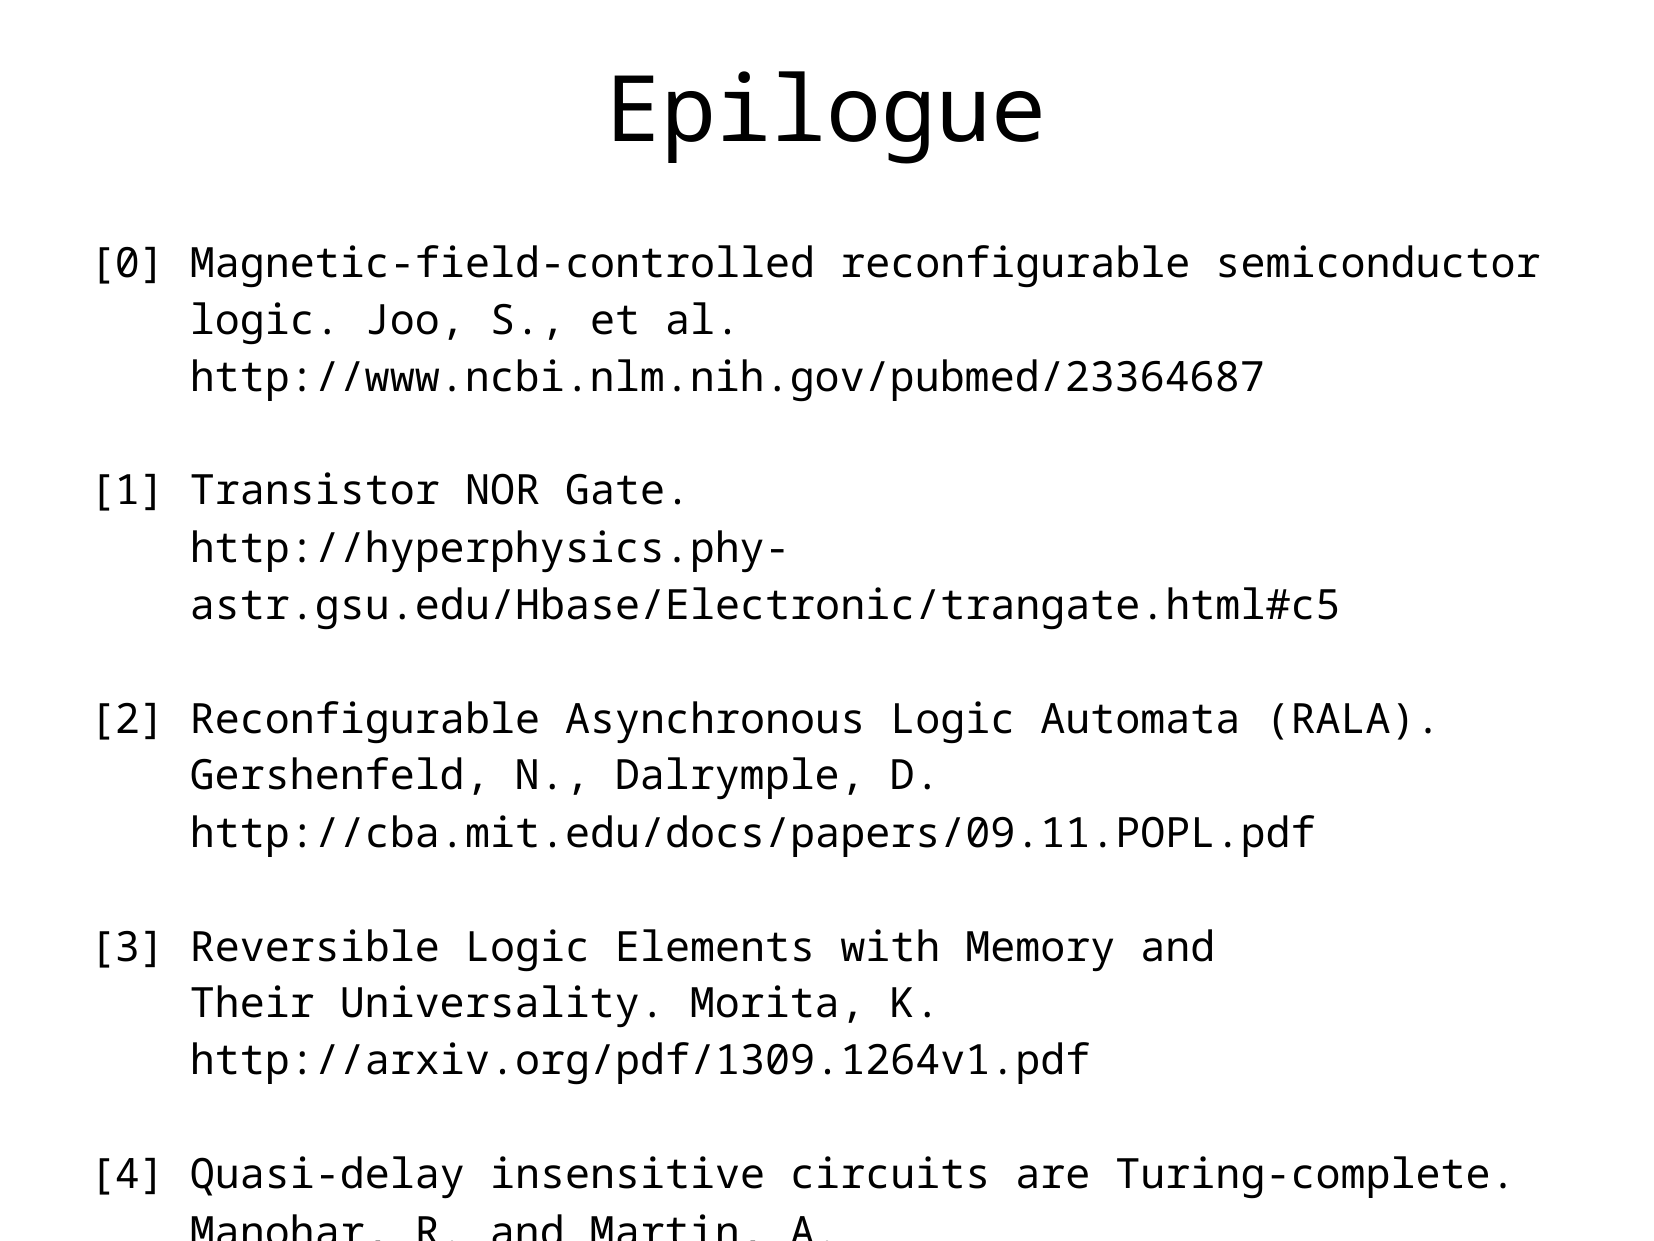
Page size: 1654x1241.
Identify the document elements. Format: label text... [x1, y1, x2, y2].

text_box [0] Magnetic-field-controlled reconfigurable semiconductor logic. Joo, S., et al. http://www.ncbi.nlm.nih.gov/pubmed/23364687 [1] Transistor NOR Gate. http://hyperphysics.phy- astr.gsu.edu/Hbase/Electronic/trangate.html#c5 [2] Reconfigurable Asynchronous Logic Automata (RALA). Gershenfeld, N., Dalrymple, D. http://cba.mit.edu/docs/papers/09.11.POPL.pdf [3] Reversible Logic Elements with Memory and Their Universality. Morita, K. http://arxiv.org/pdf/1309.1264v1.pdf [4] Quasi-delay insensitive circuits are Turing-complete. Manohar, R. and Martin, A. http://vlsi.cornell.edu/~rajit/ps/qdi.pdf [5] A New Type of Latching Switchable Ferrite Junction Circulator. Siekanowicz, W. and Schilling, W. http://www.ecs.umass.edu/ece/sdp/sdp06/siqueira/ papers/01126638.pdf [75, 225, 1576, 1241]
title Epilogue [82, 2, 1571, 210]
